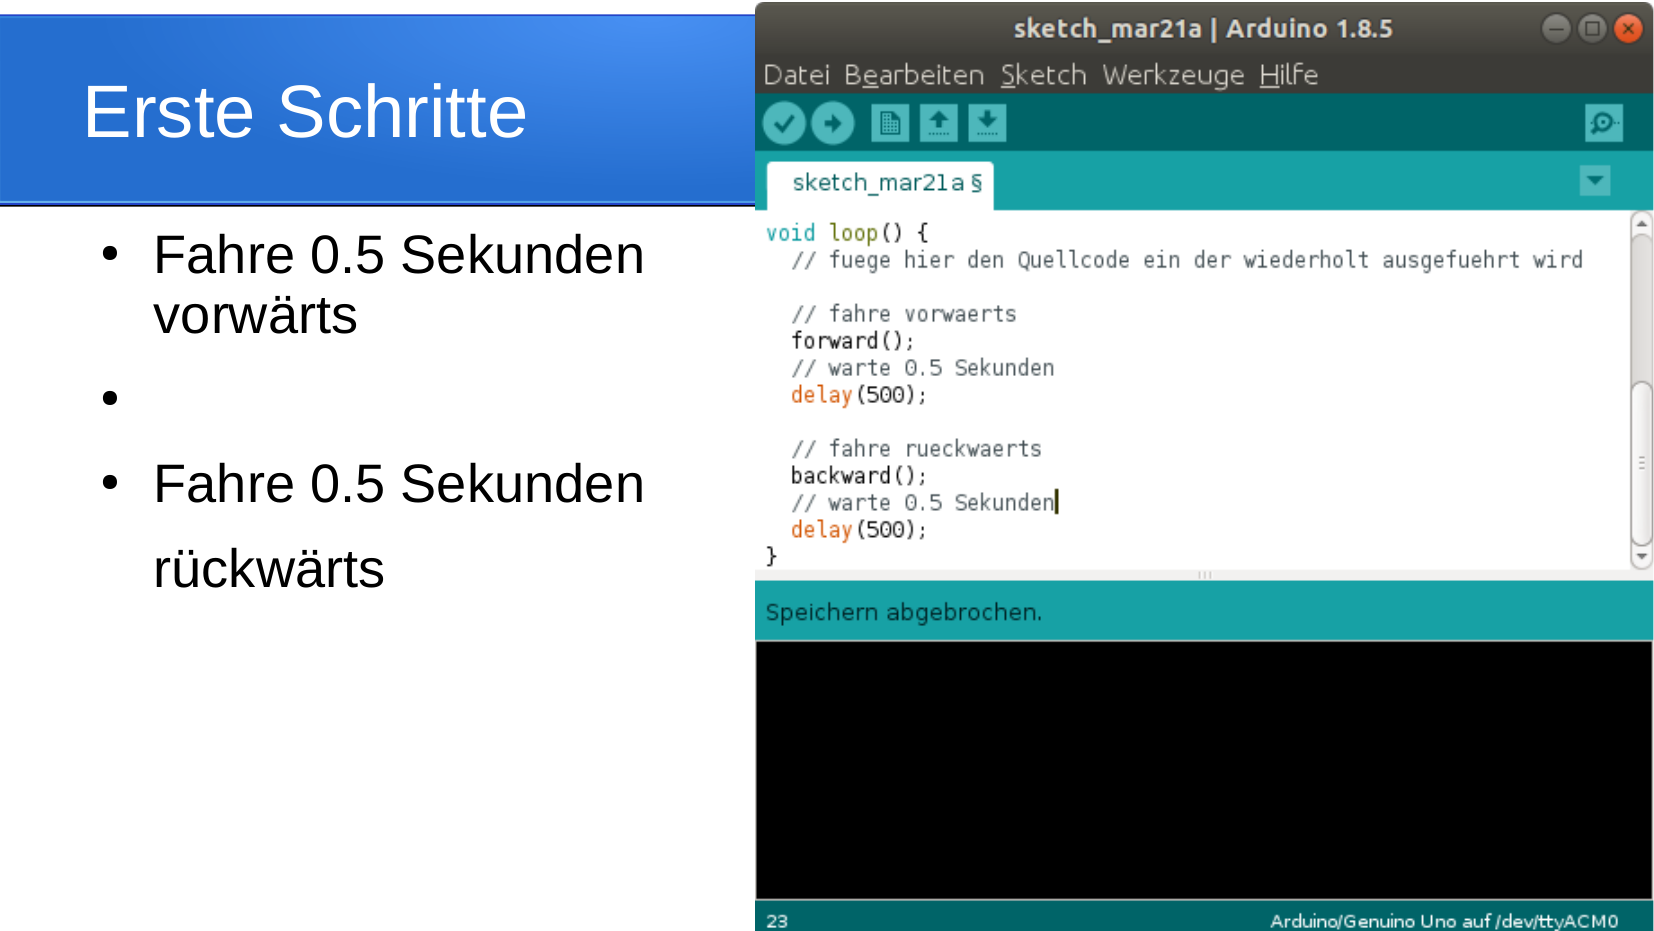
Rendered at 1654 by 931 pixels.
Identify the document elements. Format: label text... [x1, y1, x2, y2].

title Erste Schritte [82, 35, 755, 189]
picture [755, 2, 1654, 931]
list Fahre 0.5 Sekunden vorwärts Fahre 0.5 Sekunden rückwärts [82, 224, 755, 764]
